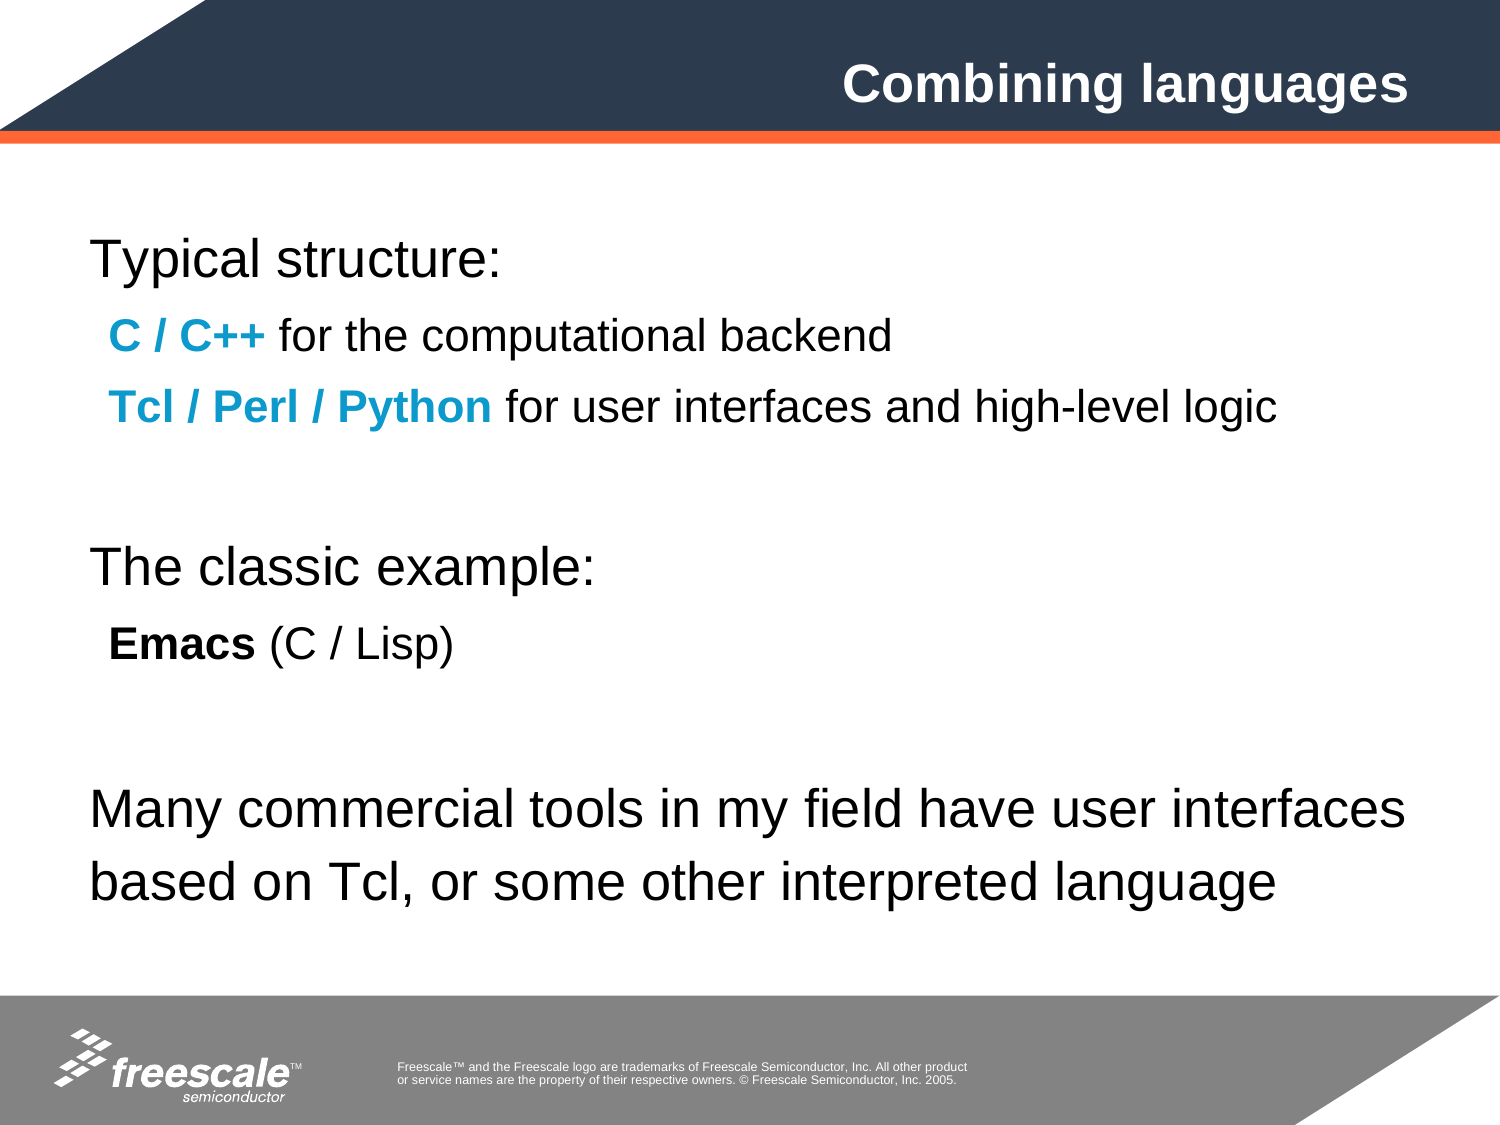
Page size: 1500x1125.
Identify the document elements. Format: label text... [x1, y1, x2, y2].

list Typical structure: C / C++ for the computational backend Tcl / Perl / Python for user interfaces and high-level logic The classic example: Emacs (C / Lisp) Many commercial tools in my field have user interfaces based on Tcl, or some other interpreted language [75, 224, 1426, 965]
title Combining languages [75, 27, 1426, 146]
